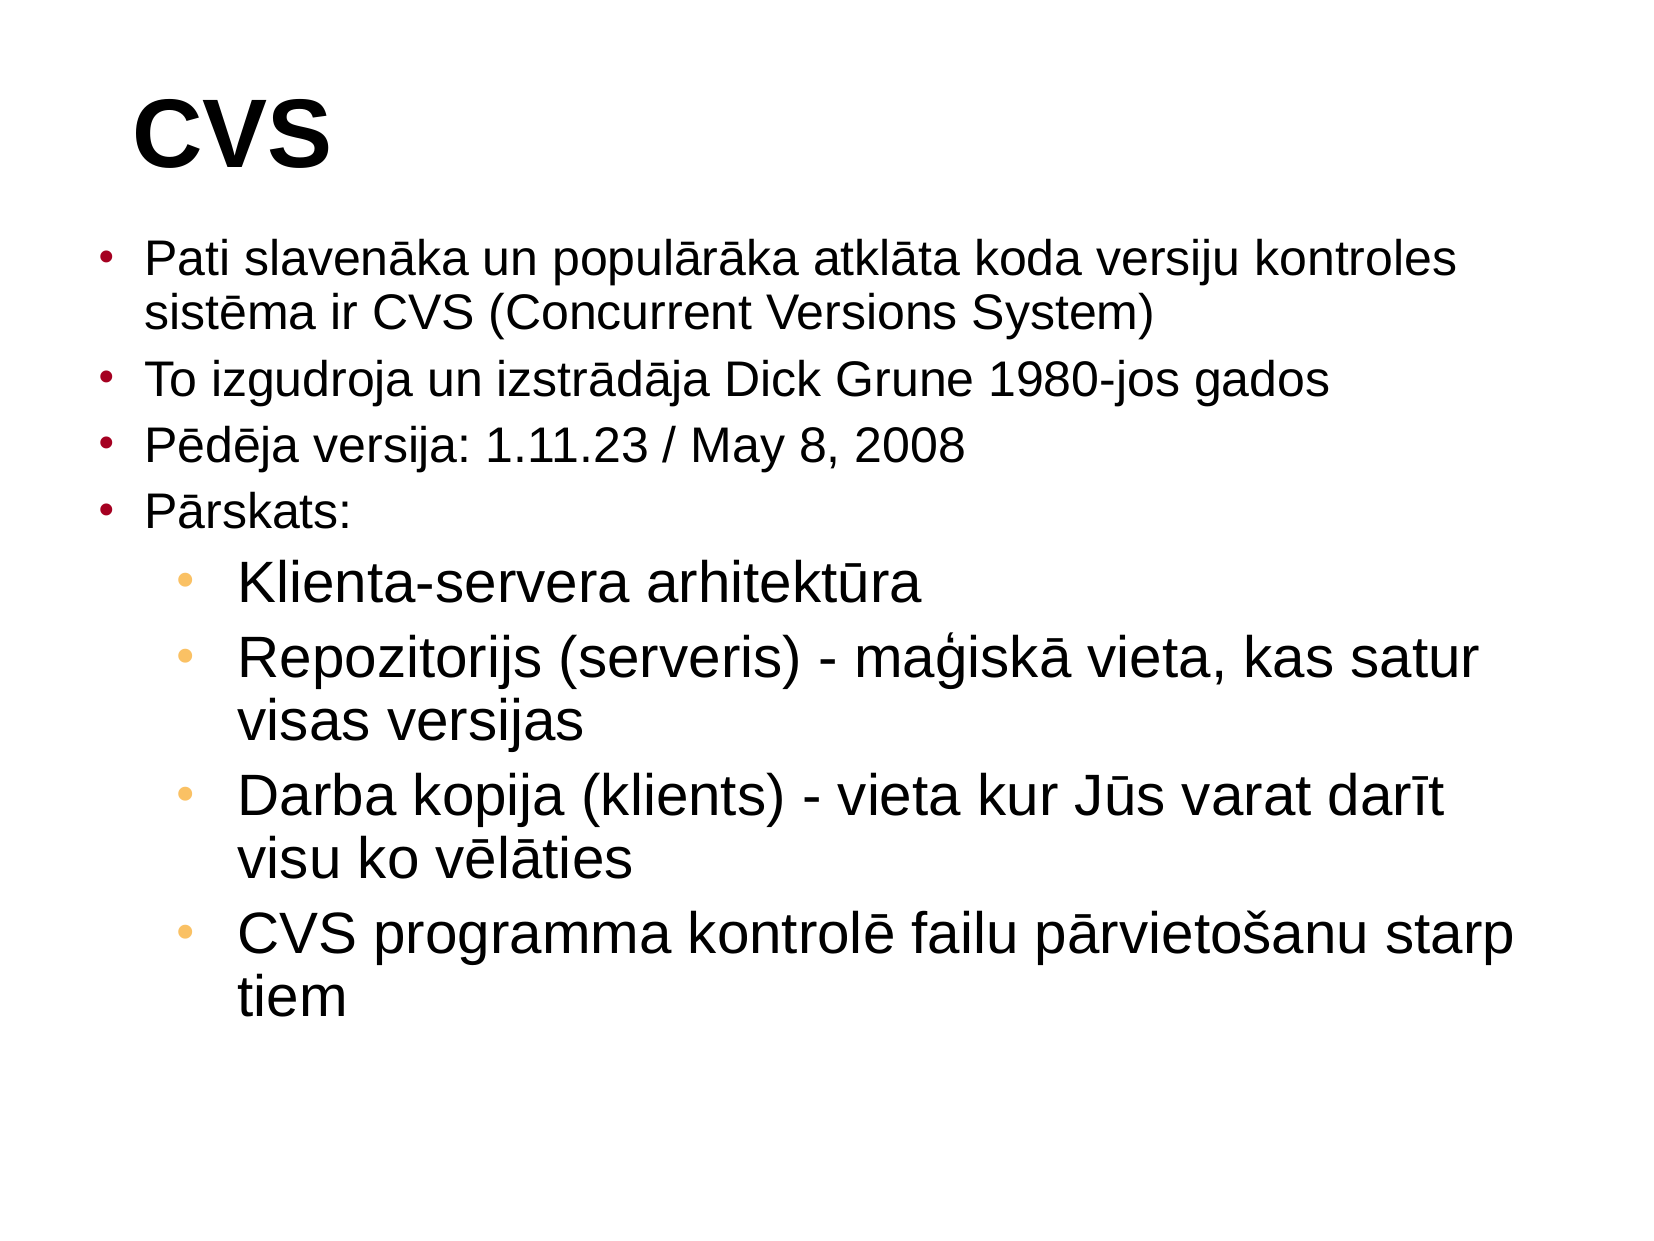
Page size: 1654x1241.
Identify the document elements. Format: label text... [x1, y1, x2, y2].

title CVS [82, 49, 1571, 196]
list Pati slavenāka un populārāka atklāta koda versiju kontroles sistēma ir CVS (Concurrent Versions System) To izgudroja un izstrādāja Dick Grune 1980-jos gados Pēdēja versija: 1.11.23 / May 8, 2008 Pārskats: Klienta-servera arhitektūra Repozitorijs (serveris) - maģiskā vieta, kas satur visas versijas Darba kopija (klients) - vieta kur Jūs varat darīt visu ko vēlāties CVS programma kontrolē failu pārvietošanu starp tiem [82, 225, 1538, 1186]
